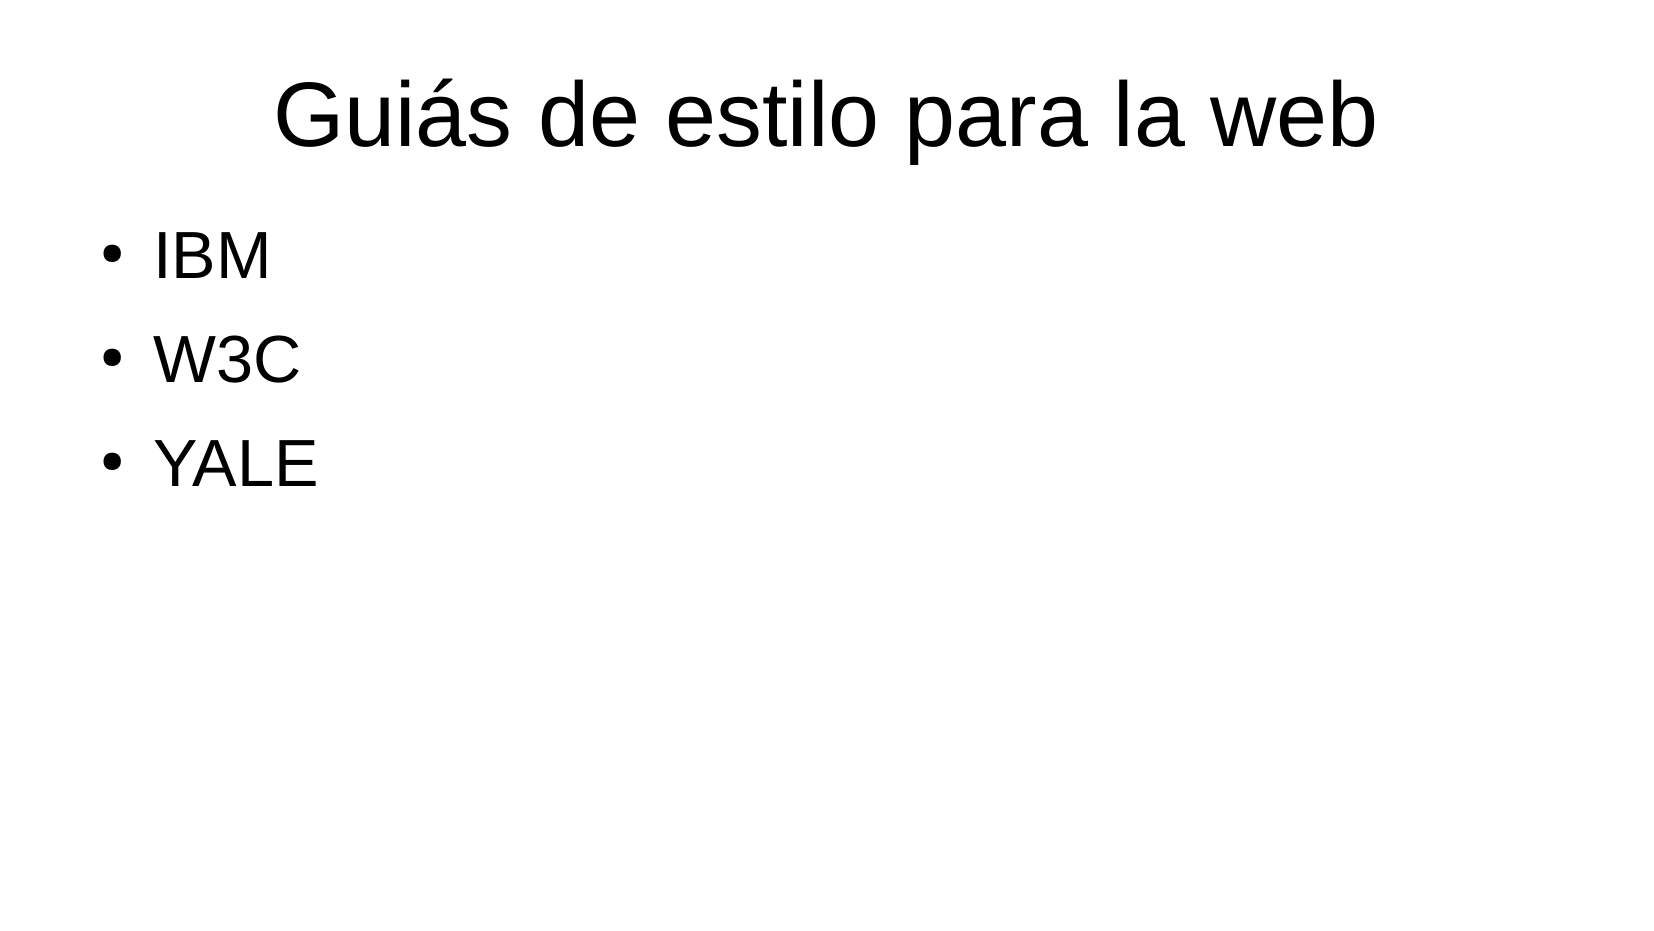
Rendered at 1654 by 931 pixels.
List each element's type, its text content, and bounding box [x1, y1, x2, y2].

title Guiás de estilo para la web [82, 37, 1571, 193]
list IBM W3C YALE [82, 217, 1571, 758]
